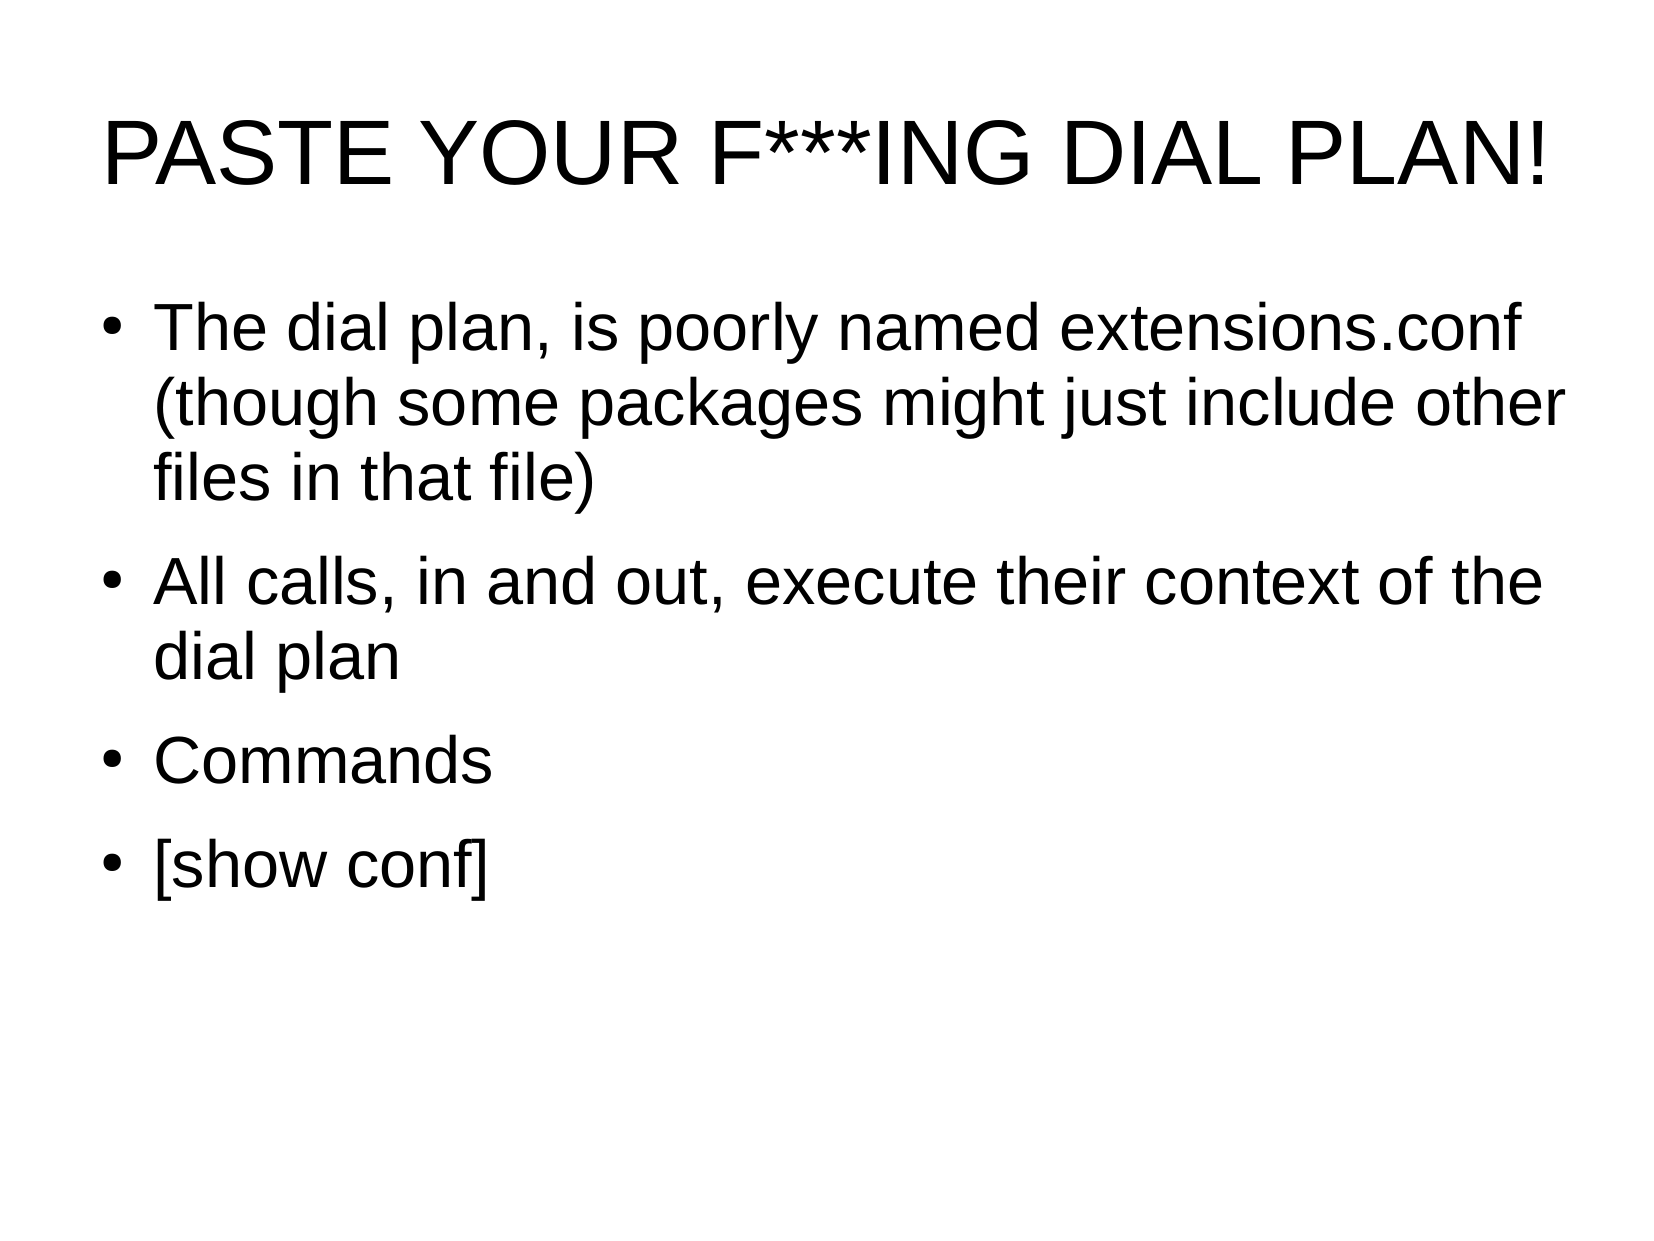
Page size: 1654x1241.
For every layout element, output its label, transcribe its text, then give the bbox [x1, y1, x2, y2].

title PASTE YOUR F***ING DIAL PLAN! [82, 56, 1571, 250]
list The dial plan, is poorly named extensions.conf (though some packages might just include other files in that file) All calls, in and out, execute their context of the dial plan Commands [show conf] [82, 290, 1571, 1109]
